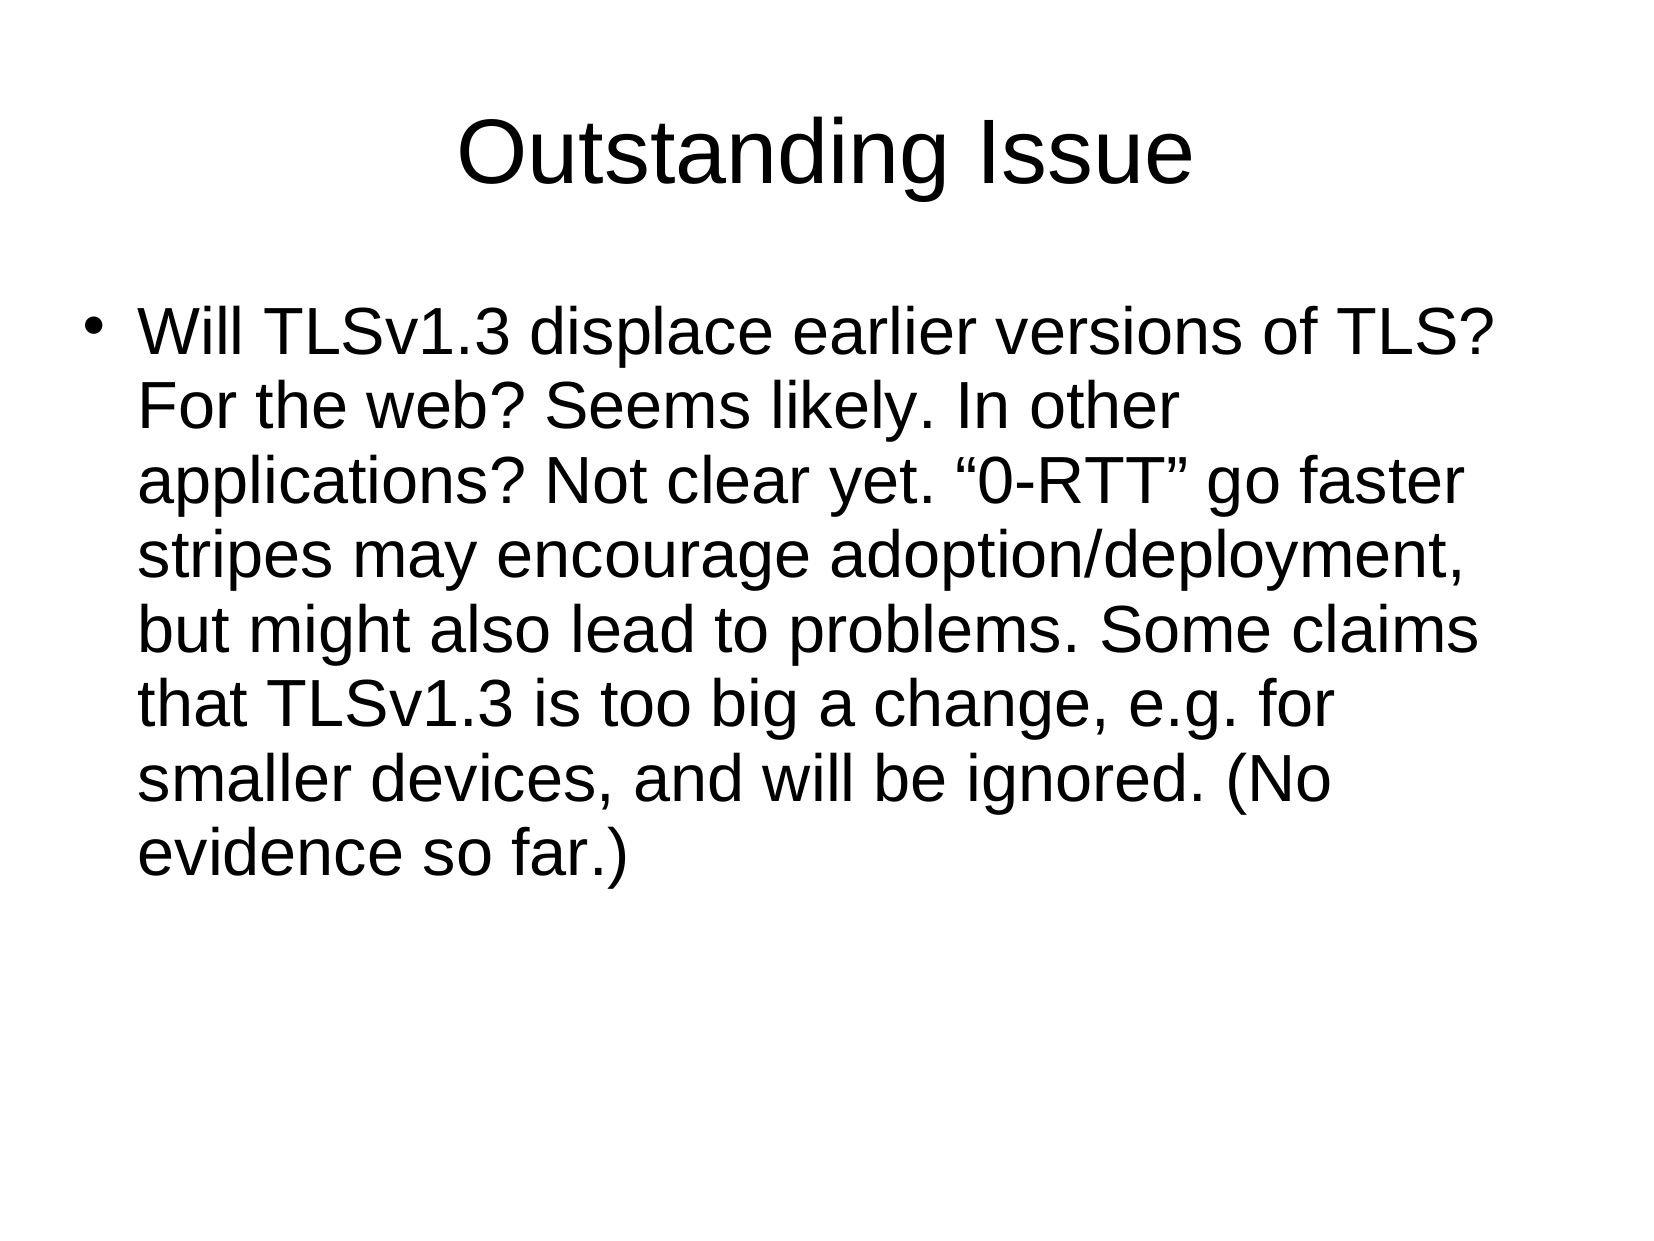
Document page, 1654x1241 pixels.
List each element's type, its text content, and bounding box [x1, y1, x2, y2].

title Outstanding Issue [82, 49, 1571, 257]
list Will TLSv1.3 displace earlier versions of TLS? For the web? Seems likely. In other applications? Not clear yet. “0-RTT” go faster stripes may encourage adoption/deployment, but might also lead to problems. Some claims that TLSv1.3 is too big a change, e.g. for smaller devices, and will be ignored. (No evidence so far.) [82, 290, 1571, 1158]
